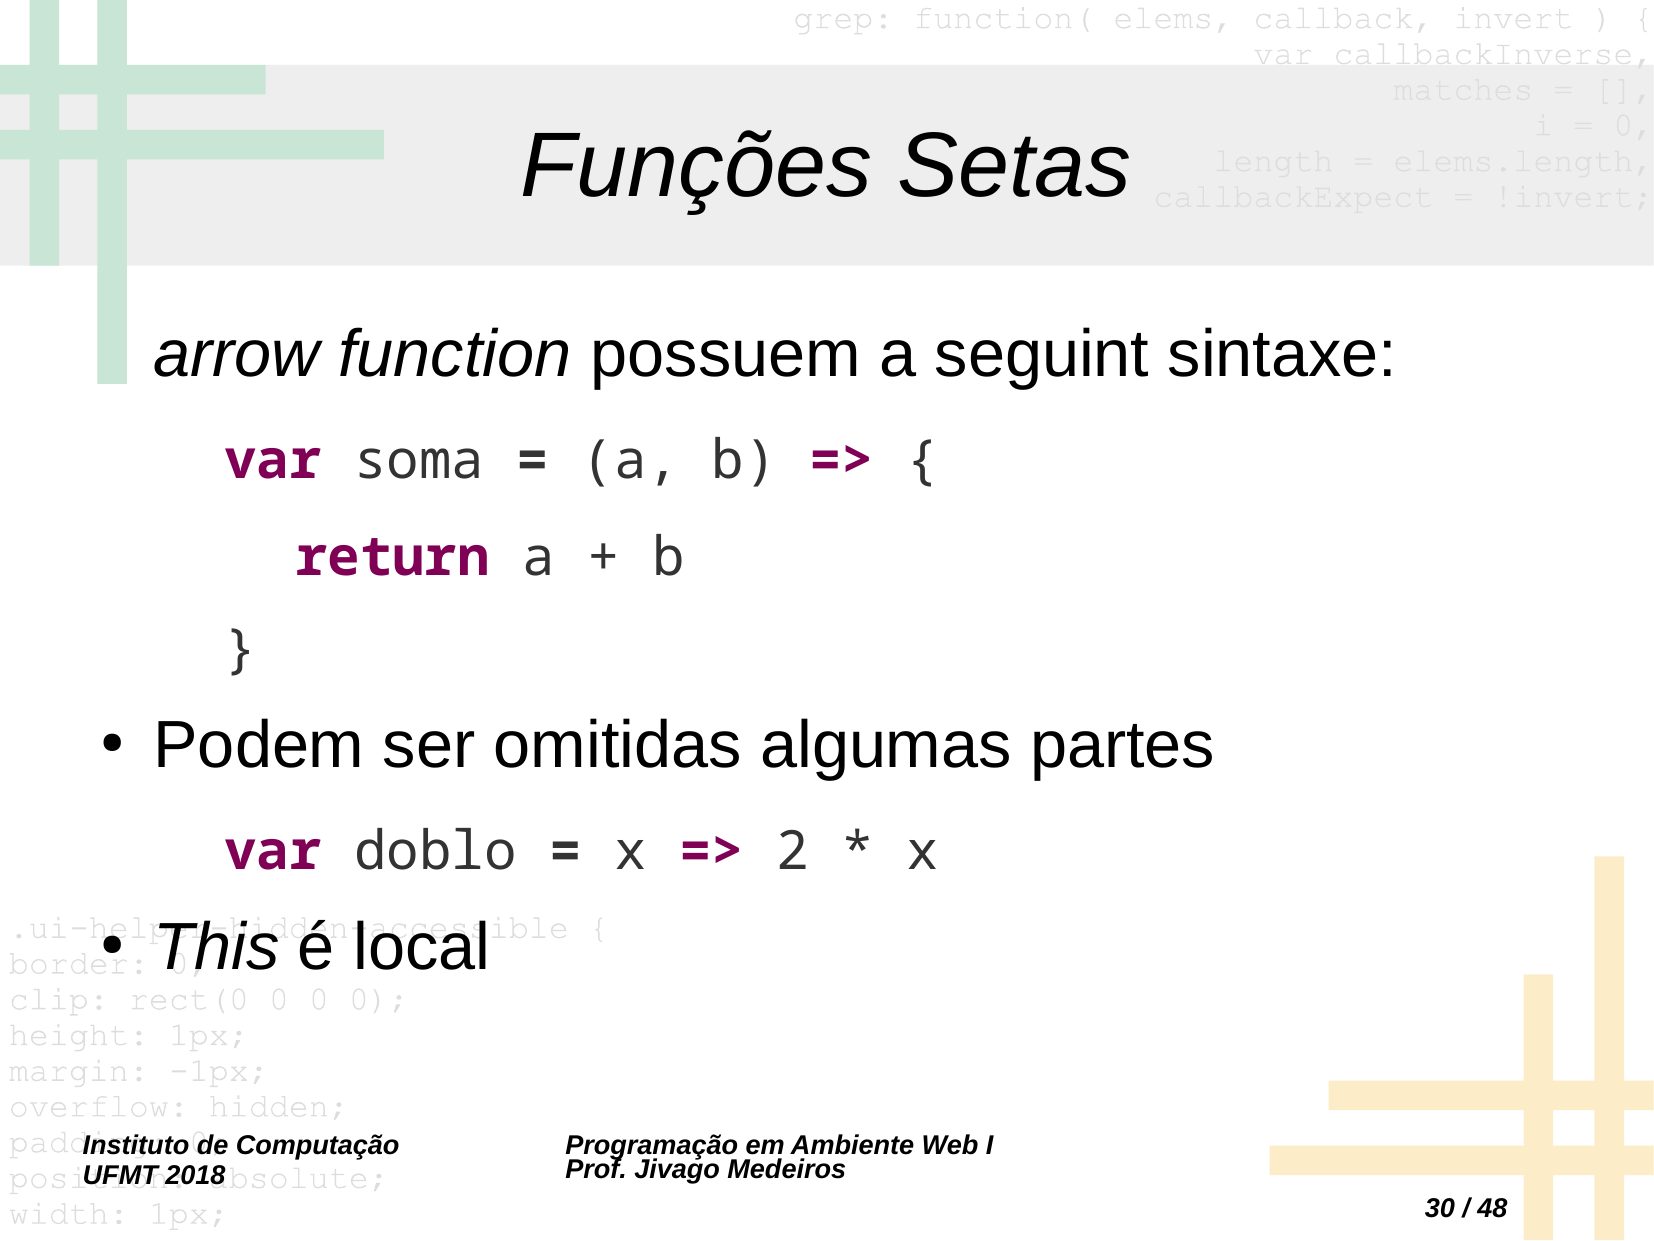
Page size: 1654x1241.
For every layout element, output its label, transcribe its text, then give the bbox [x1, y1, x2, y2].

title Funções Setas [82, 61, 1571, 269]
list arrow function possuem a seguint sintaxe: var soma = (a, b) => { return a + b } Podem ser omitidas algumas partes var doblo = x => 2 * x This é local [82, 283, 1571, 1016]
